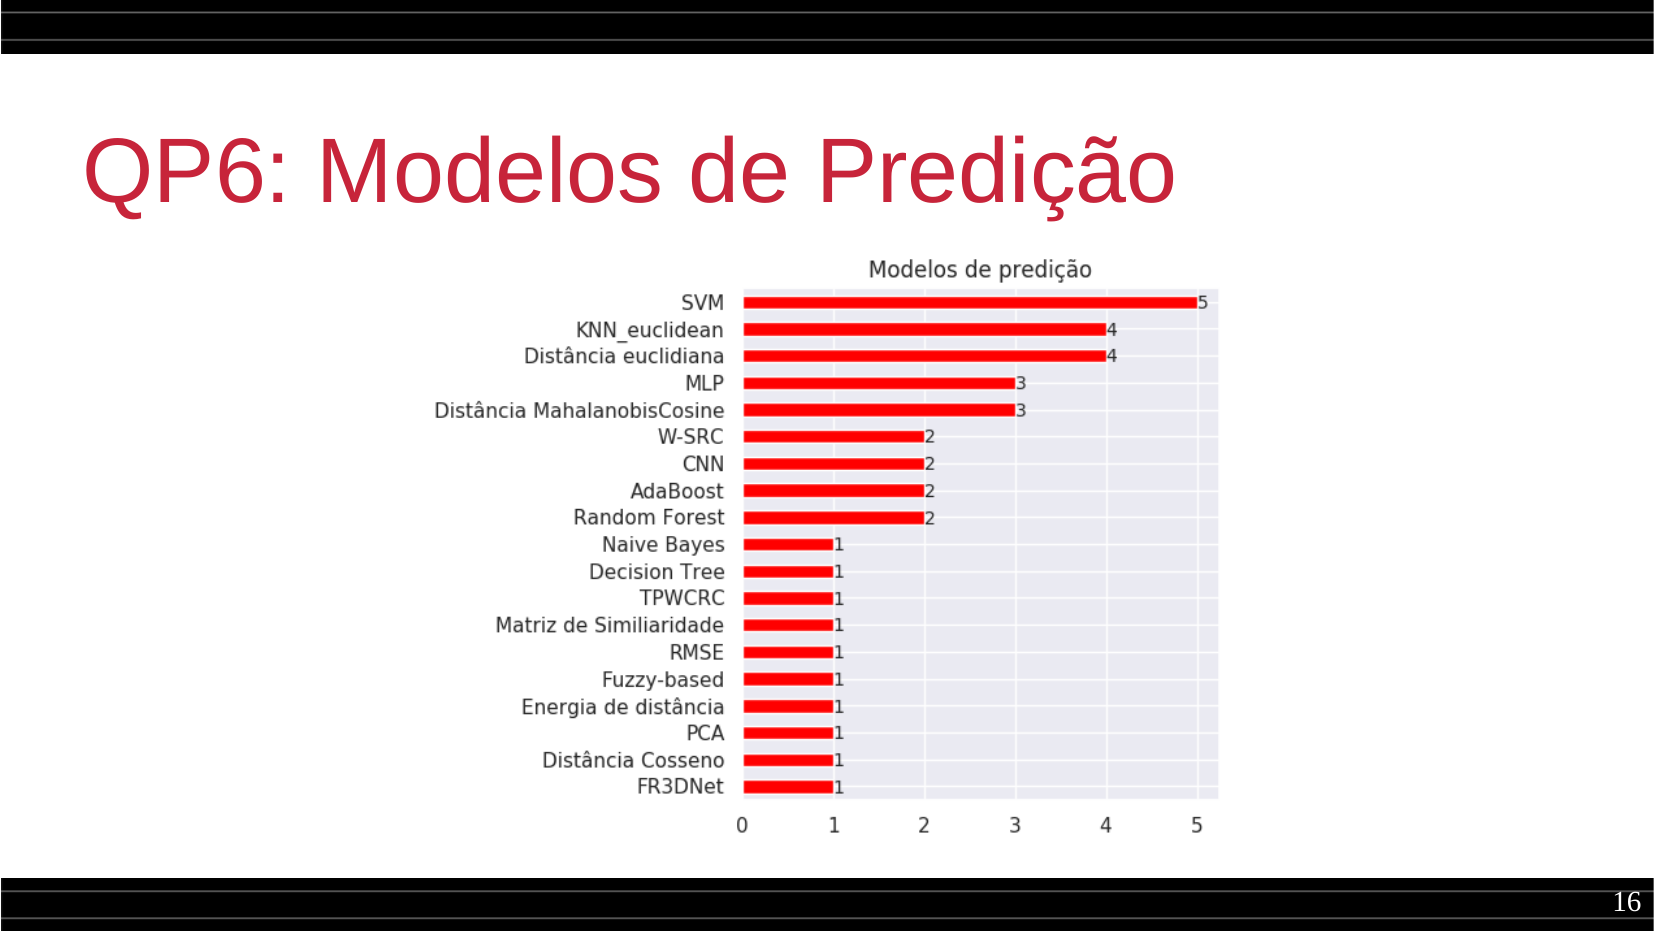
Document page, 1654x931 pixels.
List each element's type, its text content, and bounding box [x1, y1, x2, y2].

picture [1, 878, 1654, 931]
picture [1, 0, 1654, 54]
picture [411, 236, 1243, 860]
title QP6: Modelos de Predição [82, 92, 1571, 249]
